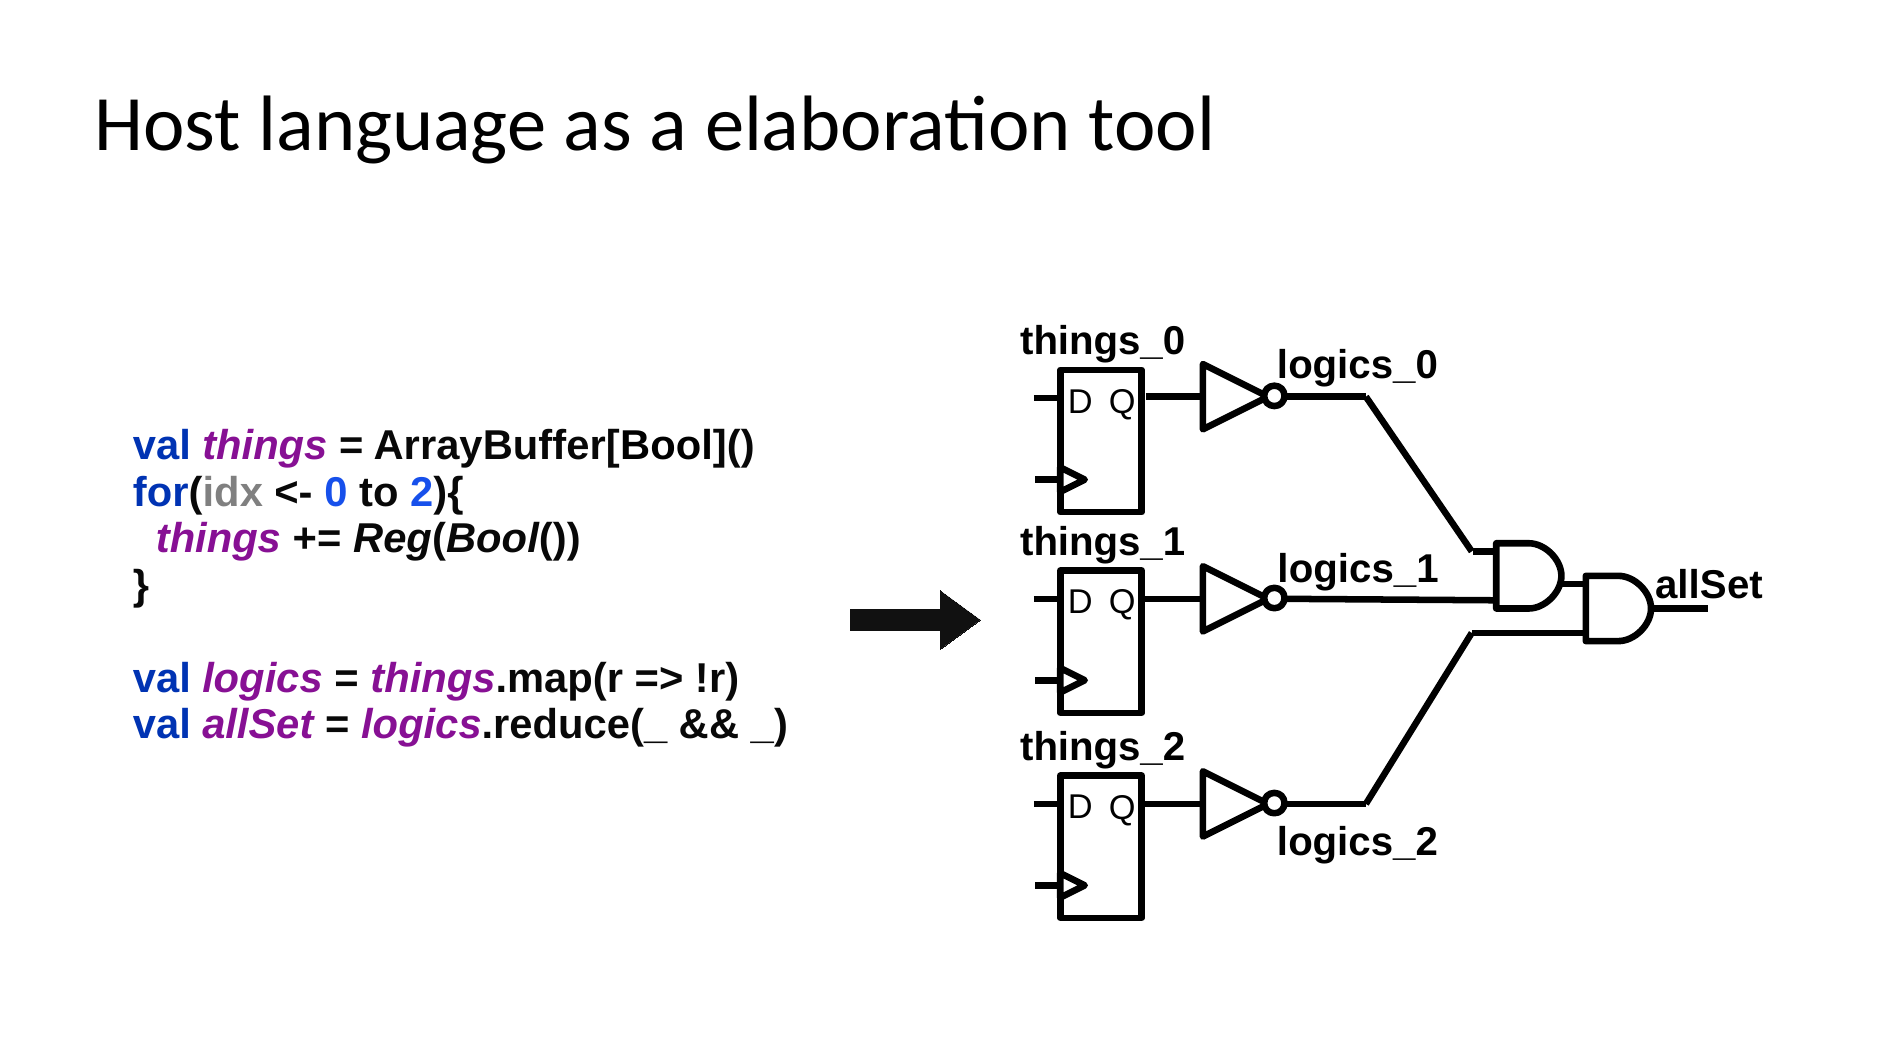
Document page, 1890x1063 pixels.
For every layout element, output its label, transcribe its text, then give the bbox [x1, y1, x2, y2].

title Host language as a elaboration tool [94, 42, 1796, 220]
picture [999, 307, 1784, 922]
text_box [850, 590, 981, 650]
text_box val things = ArrayBuffer[Bool]() for(idx <- 0 to 2){ things += Reg(Bool()) } val logics = things.map(r => !r) val allSet = logics.reduce(_ && _) [118, 414, 863, 839]
